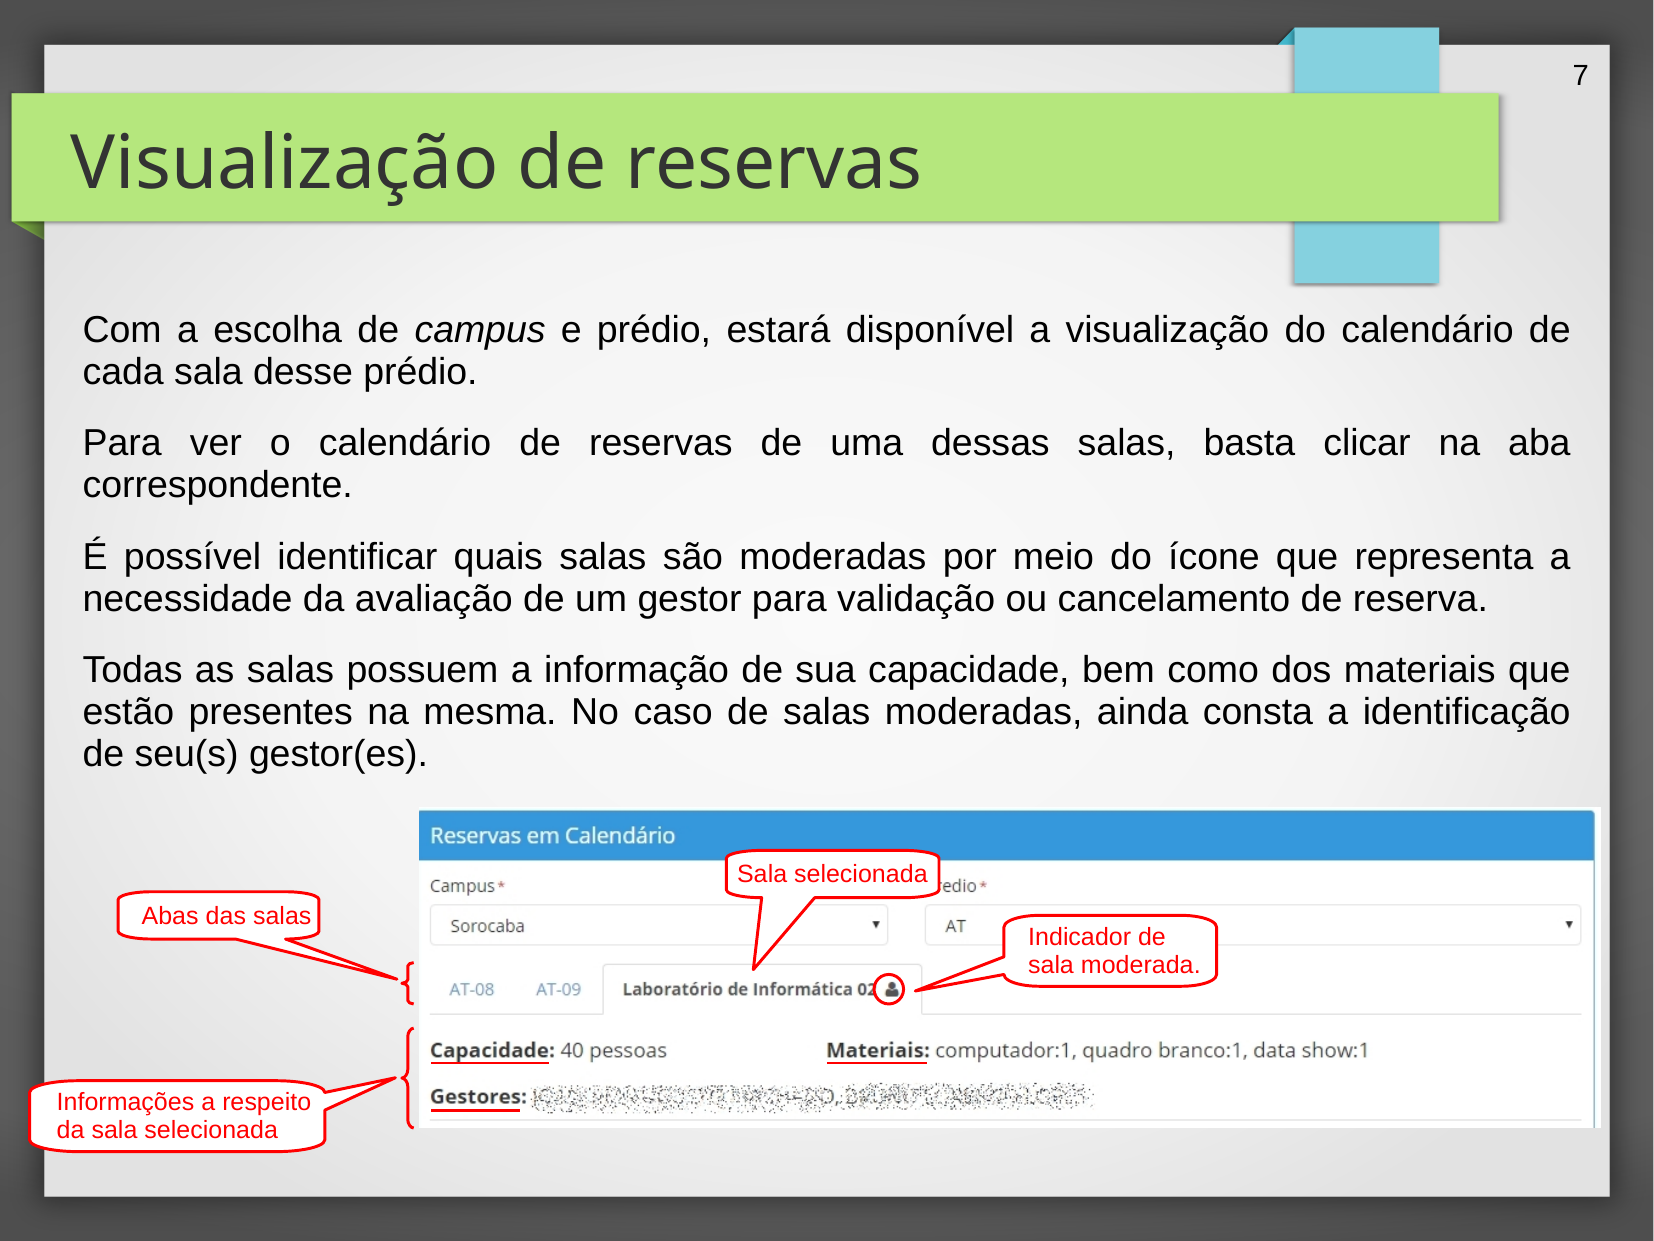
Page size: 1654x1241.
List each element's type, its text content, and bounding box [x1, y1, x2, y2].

text_box Informações a respeito da sala selecionada [29, 1077, 396, 1152]
text_box Abas das salas [118, 891, 397, 980]
title Visualização de reservas [70, 106, 1229, 213]
text_box Sala selecionada [726, 850, 940, 970]
list Com a escolha de campus e prédio, estará disponível a visualização do calendário de cada sala desse prédio. Para ver o calendário de reservas de uma dessas salas, basta clicar na aba correspondente. É possível identificar quais salas são moderadas por meio do ícone que representa a necessidade da avaliação de um gestor para validação ou cancelamento de reserva. Todas as salas possuem a informação de sua capacidade, bem como dos materiais que estão presentes na mesma. No caso de salas moderadas, ainda consta a identificação de seu(s) gestor(es). [82, 308, 1571, 786]
picture [0, 0, 1654, 1241]
text_box Indicador de sala moderada. [915, 915, 1217, 992]
